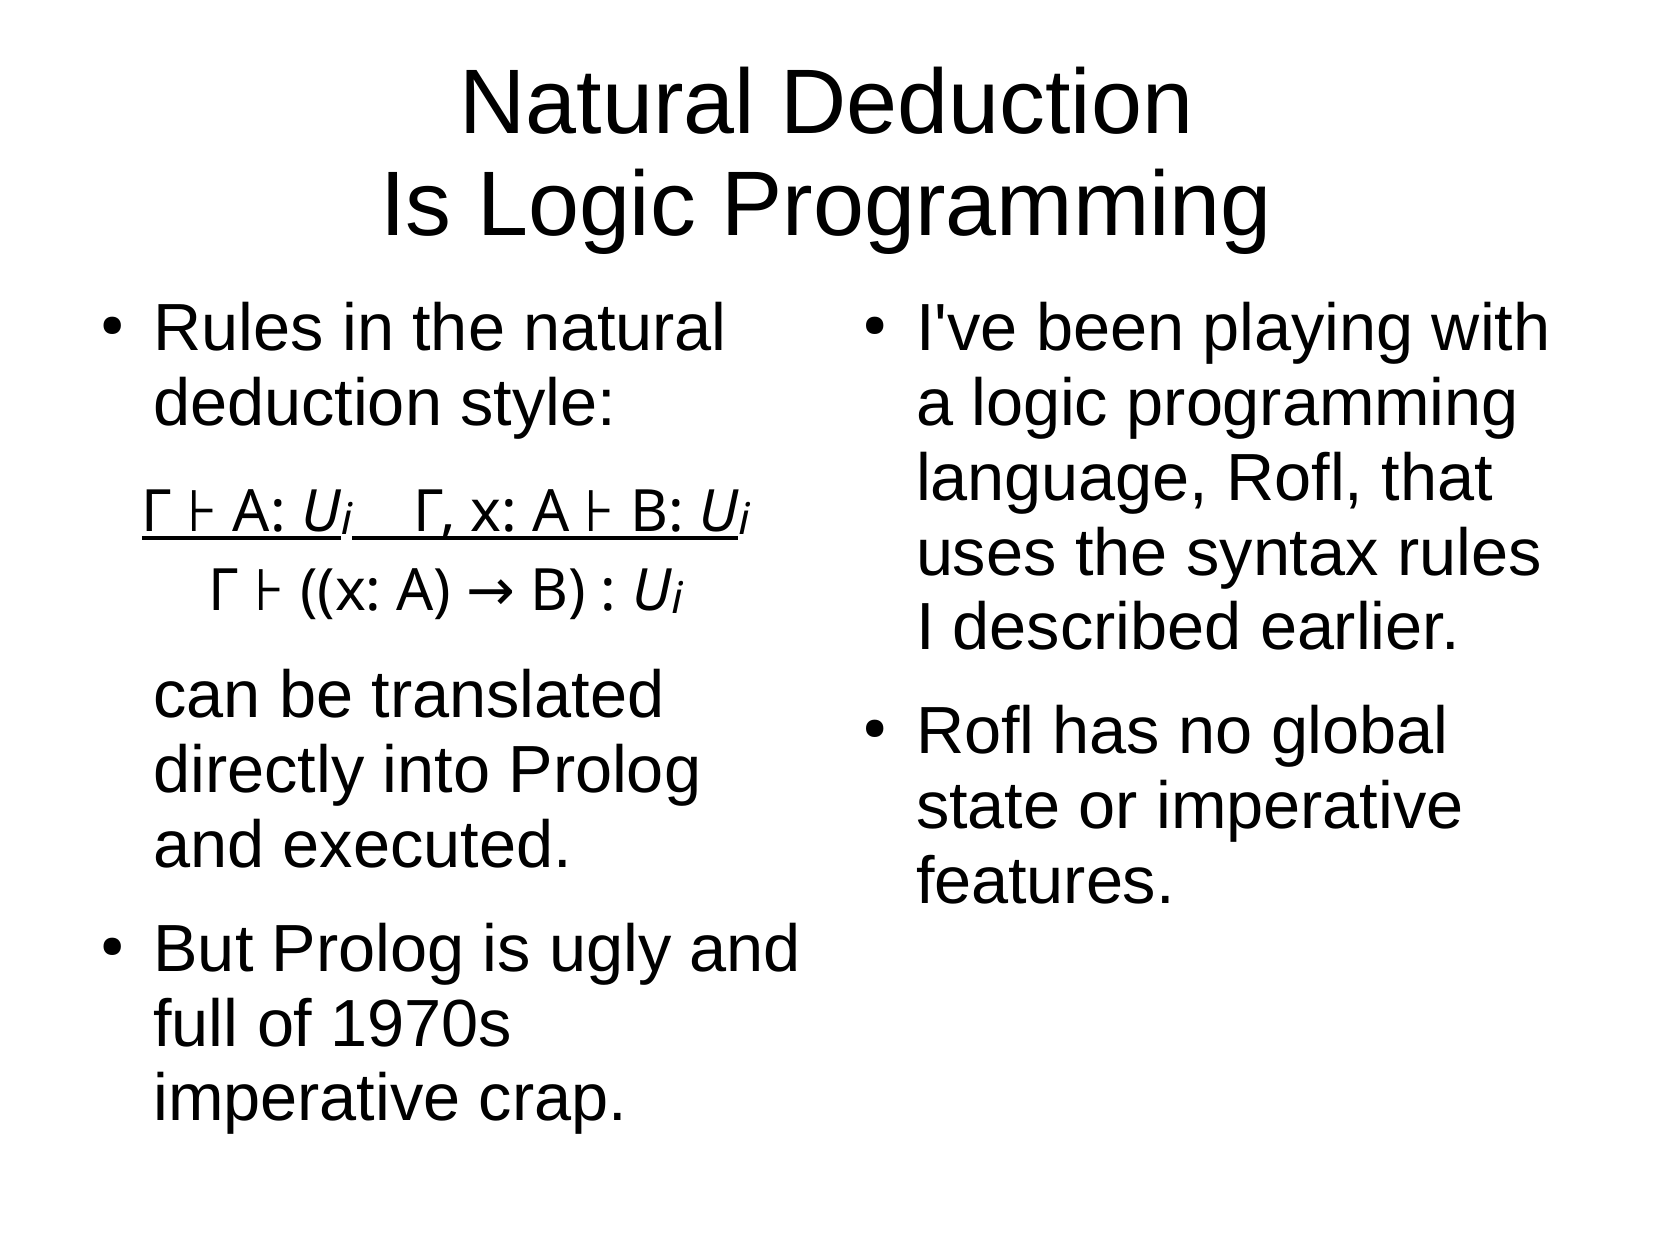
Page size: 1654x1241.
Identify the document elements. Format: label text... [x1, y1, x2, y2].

title Natural Deduction Is Logic Programming [82, 49, 1571, 257]
list I've been playing with a logic programming language, Rofl, that uses the syntax rules I described earlier. Rofl has no global state or imperative features. [845, 290, 1572, 1109]
list Rules in the natural deduction style: Γ ⊦ A: Ui Γ, x: A ⊦ B: Ui Γ ⊦ ((x: A) → B) : Ui can be translated directly into Prolog and executed. But Prolog is ugly and full of 1970s imperative crap. [82, 290, 809, 1142]
